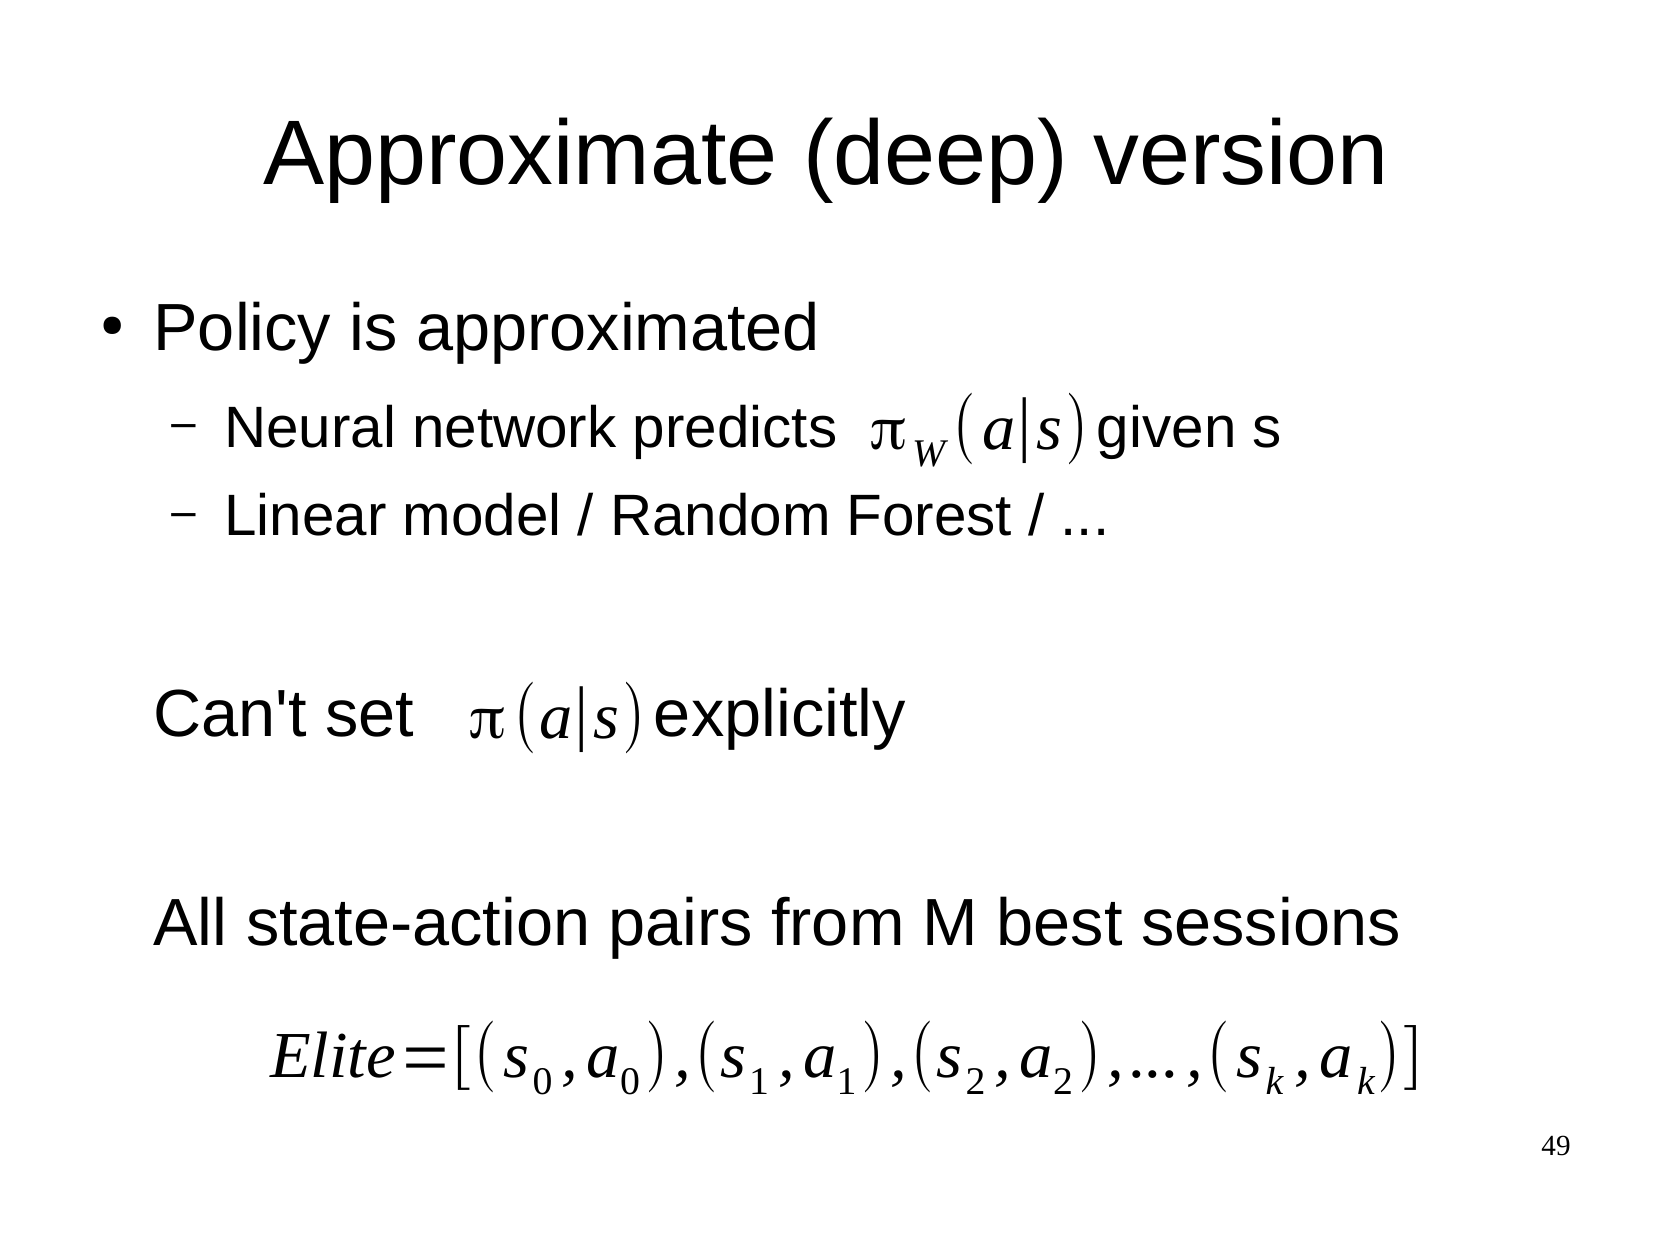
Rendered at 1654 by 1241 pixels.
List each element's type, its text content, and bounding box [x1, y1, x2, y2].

chart [853, 388, 1103, 473]
list Policy is approximated Neural network predicts given s Linear model / Random Forest / ... Can't set explicitly All state-action pairs from M best sessions [82, 290, 1571, 1010]
chart [249, 1016, 1439, 1102]
chart [452, 677, 663, 757]
title Approximate (deep) version [82, 49, 1571, 257]
